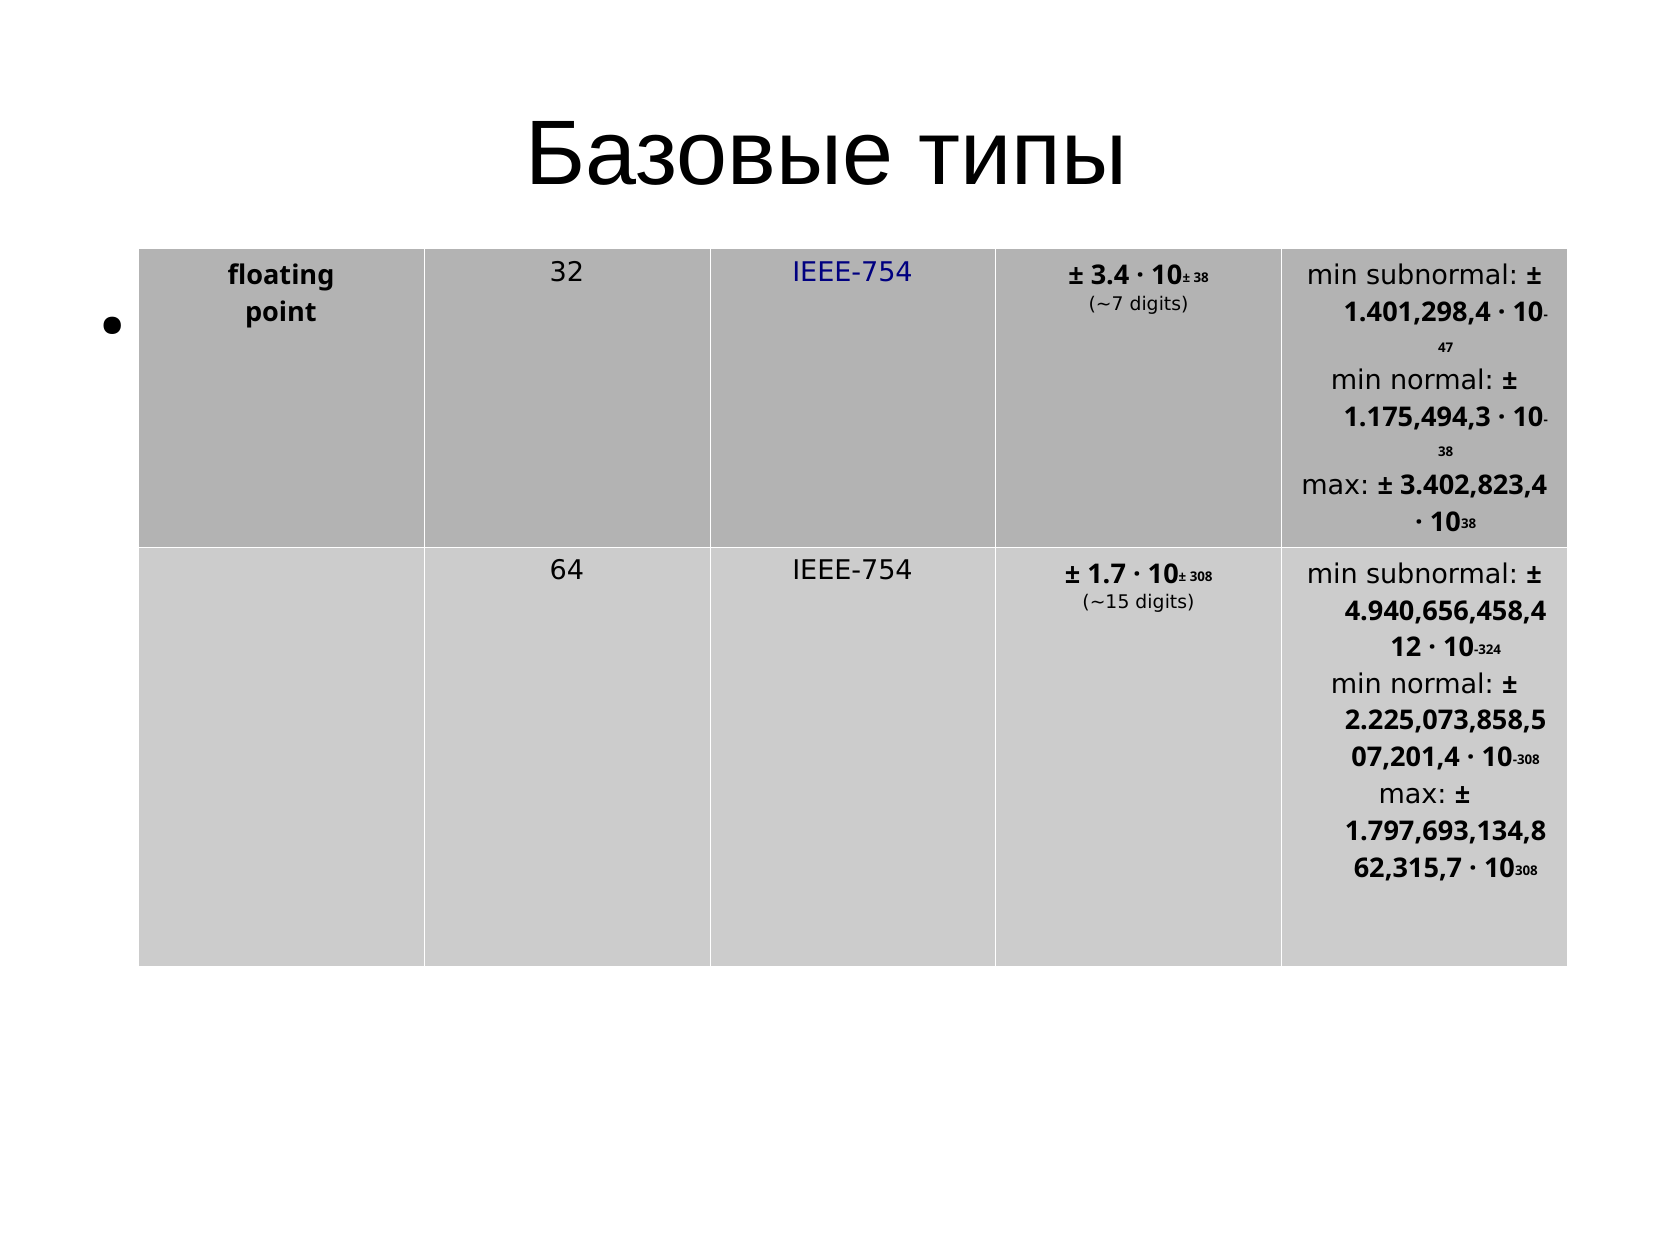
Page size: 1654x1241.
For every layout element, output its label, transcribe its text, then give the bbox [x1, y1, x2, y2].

table_cell ± 1.7 · 10± 308 (~15 digits) [996, 548, 1281, 966]
table_cell [139, 548, 424, 966]
table_header ± 3.4 · 10± 38 (~7 digits) [996, 249, 1281, 547]
list Fp [82, 290, 1571, 1010]
table_cell 64 [425, 548, 710, 966]
table_header 32 [425, 249, 710, 547]
table_cell min subnormal: ± 4.940,656,458,412 · 10-324 min normal: ± 2.225,073,858,507,201,4 · 10-308 max: ± 1.797,693,134,862,315,7 · 10308 [1282, 548, 1567, 966]
table_header min subnormal: ± 1.401,298,4 · 10-47 min normal: ± 1.175,494,3 · 10-38 max: ± 3.402,823,4 · 1038 [1282, 249, 1567, 547]
table_header IEEE-754 [711, 249, 995, 547]
title Базовые типы [82, 49, 1571, 257]
table_header floating point [139, 249, 424, 547]
table_cell IEEE-754 [711, 548, 995, 966]
